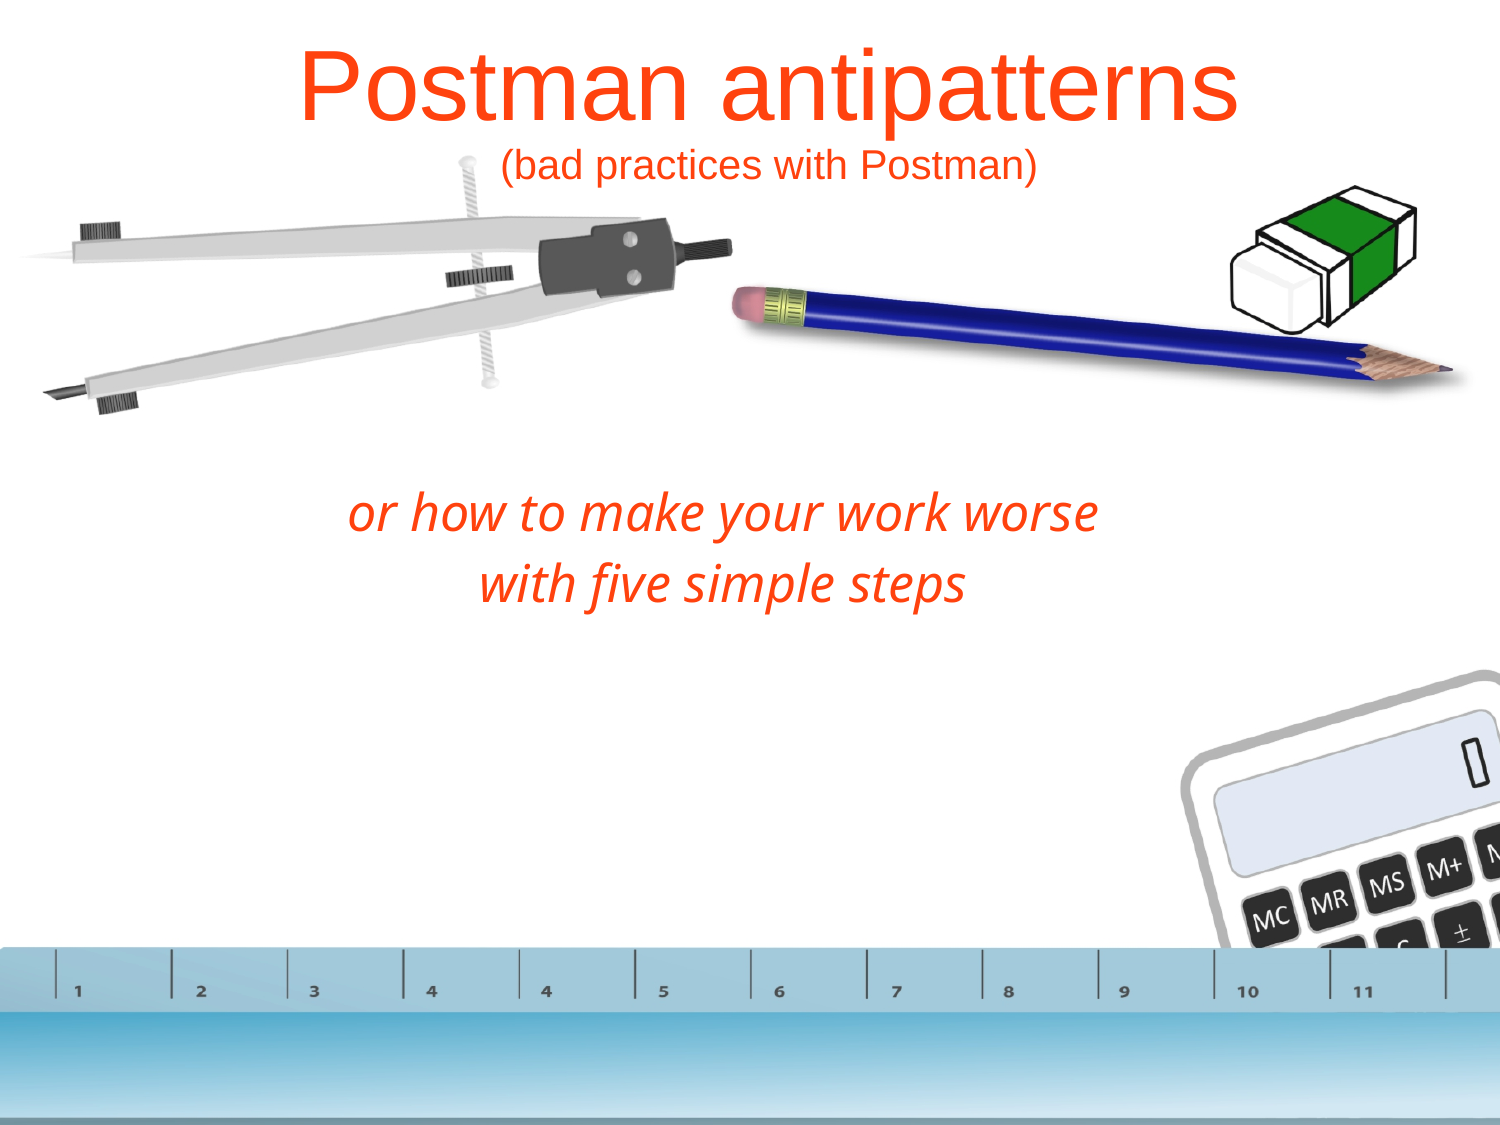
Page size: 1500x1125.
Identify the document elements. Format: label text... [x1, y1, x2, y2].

title or how to make your work worse with five simple steps [324, 468, 1123, 650]
title Postman antipatterns (bad practices with Postman) [94, 29, 1445, 189]
picture [0, 0, 1500, 1125]
